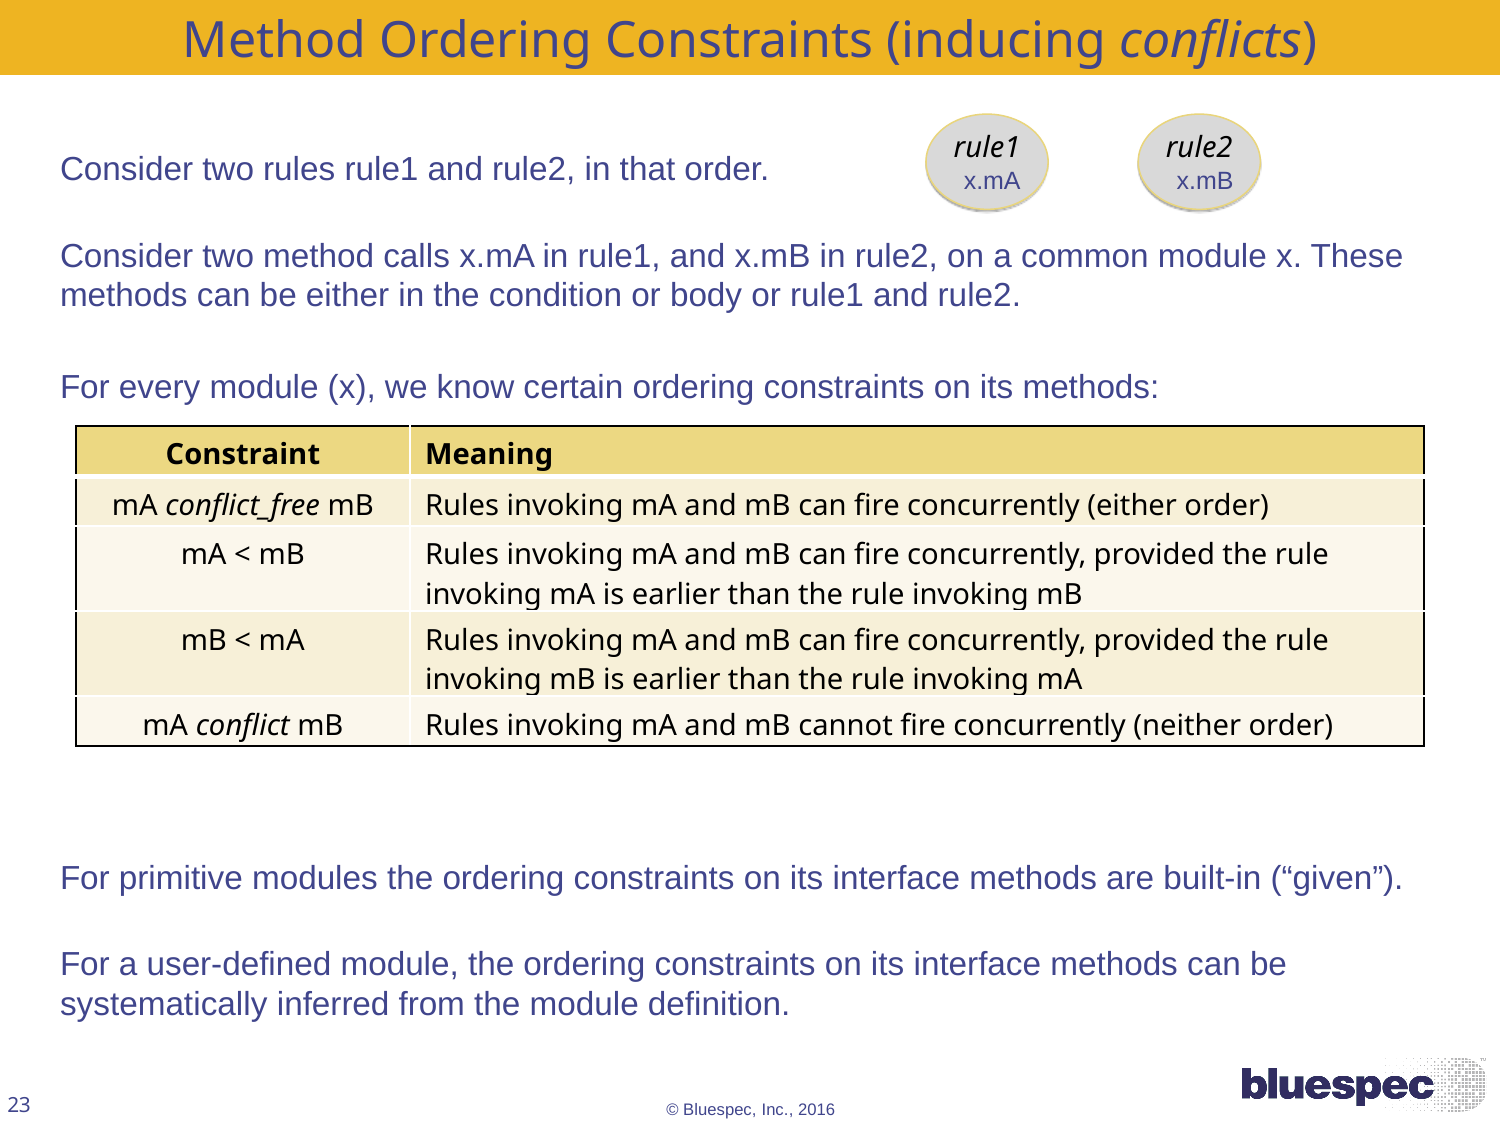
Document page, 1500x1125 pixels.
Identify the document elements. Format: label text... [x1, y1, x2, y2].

text_box Method Ordering Constraints (inducing conflicts) [0, 0, 1500, 75]
text_box x.mB [1161, 157, 1249, 202]
text_box For primitive modules the ordering constraints on its interface methods are built-in (“given”). For a user-defined module, the ordering constraints on its interface methods can be systematically inferred from the module definition. [45, 848, 1430, 1030]
text_box rule2 [1138, 114, 1261, 199]
text_box rule1 [925, 114, 1049, 199]
table_cell mA conflict_free mB [77, 479, 409, 525]
table_cell Rules invoking mA and mB can fire concurrently (either order) [411, 479, 1423, 525]
table_cell mA conflict mB [77, 697, 409, 745]
table_header Constraint [77, 427, 409, 474]
table_cell Rules invoking mA and mB can fire concurrently, provided the rule invoking mA is earlier than the rule invoking mB [411, 527, 1423, 610]
table_cell mA < mB [77, 527, 409, 610]
table_header Meaning [411, 427, 1423, 474]
slide_number <number> [7, 1044, 320, 1120]
table_cell Rules invoking mA and mB cannot fire concurrently (neither order) [411, 697, 1423, 745]
text_box rule1 [954, 202, 1020, 210]
text_box x.mA [948, 157, 1036, 202]
text_box Consider two rules rule1 and rule2, in that order. Consider two method calls x.mA in rule1, and x.mB in rule2, on a common module x. These methods can be either in the condition or body or rule1 and rule2. [45, 139, 1463, 321]
text_box For every module (x), we know certain ordering constraints on its methods: [45, 357, 1463, 413]
text_box rule2 [1166, 202, 1232, 210]
table_cell mB < mA [77, 612, 409, 695]
picture [1242, 1058, 1487, 1112]
table_cell Rules invoking mA and mB can fire concurrently, provided the rule invoking mB is earlier than the rule invoking mA [411, 612, 1423, 695]
